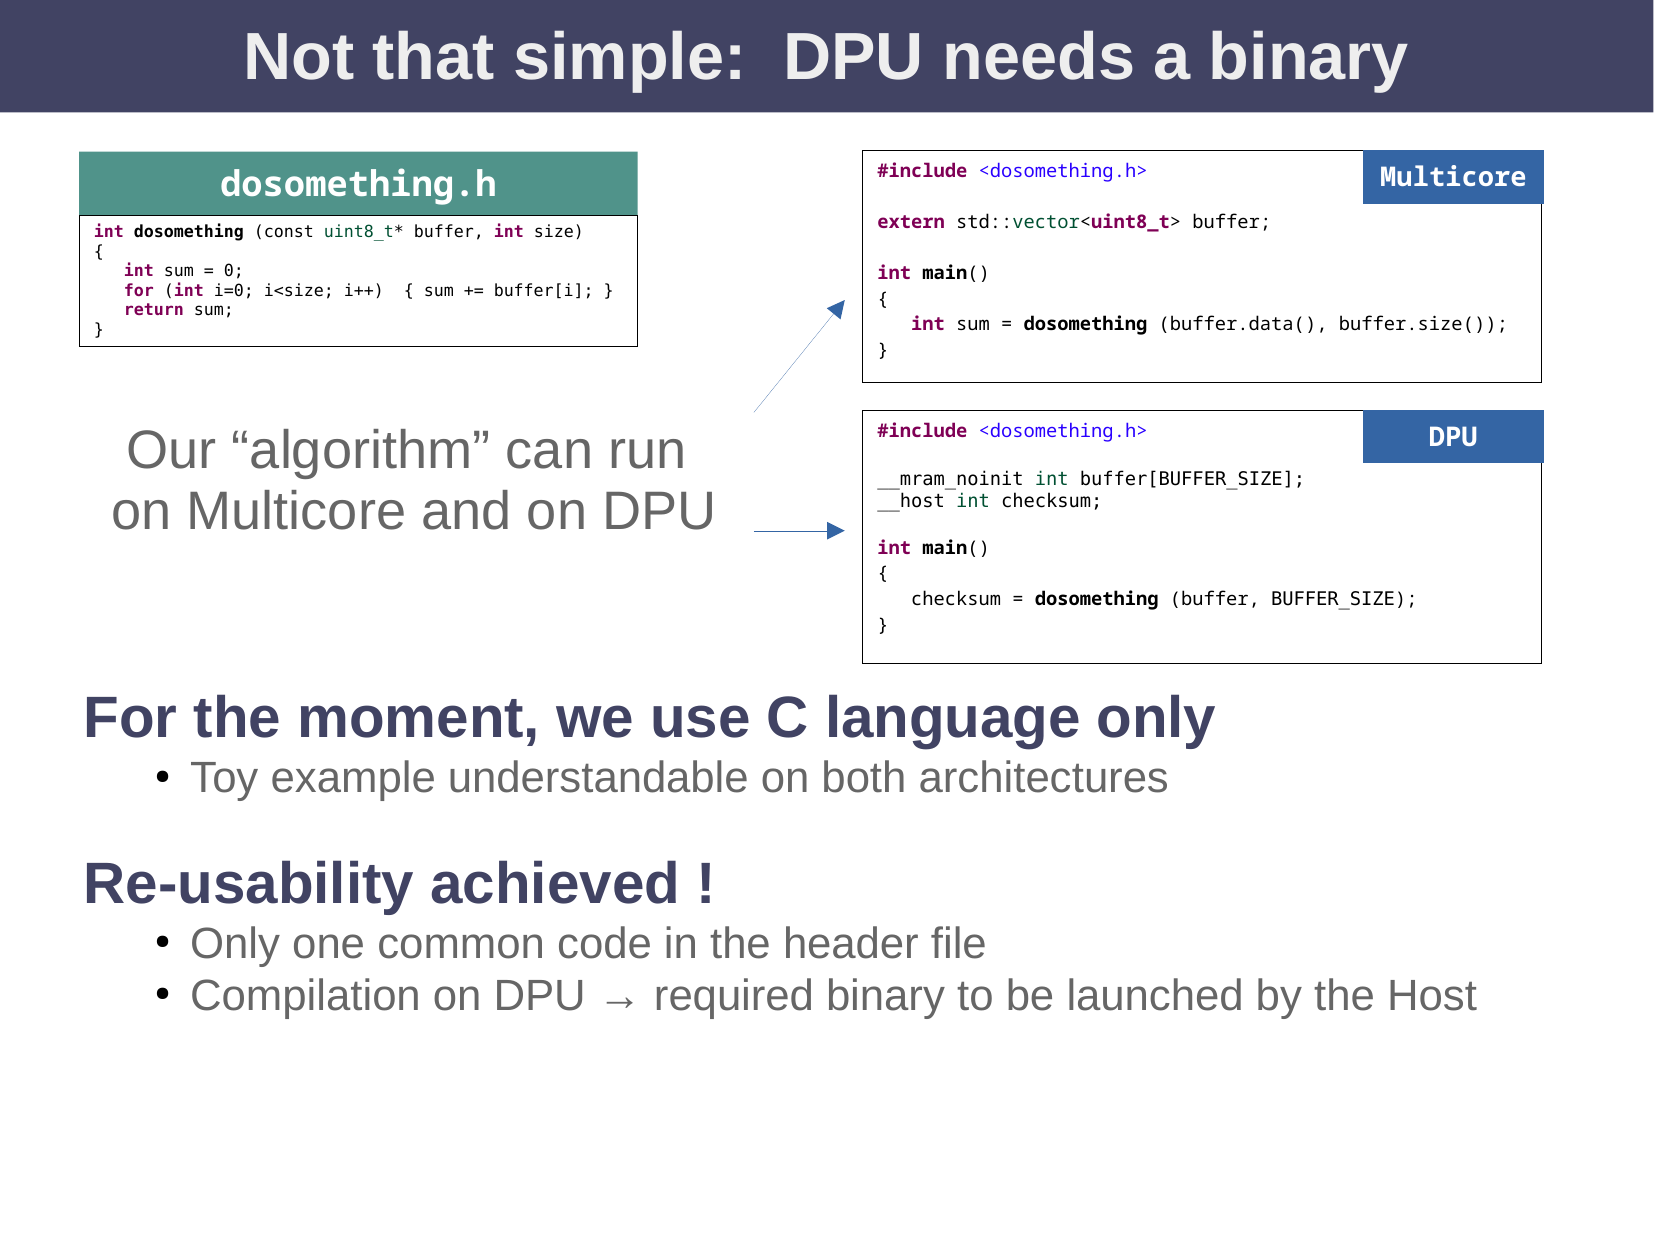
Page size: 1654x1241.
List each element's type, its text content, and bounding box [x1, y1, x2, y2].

text_box dosomething.h [79, 151, 638, 215]
text_box For the moment, we use C language only Toy example understandable on both architectures Re-usability achieved ! Only one common code in the header file Compilation on DPU → required binary to be launched by the Host [69, 677, 1613, 1176]
text_box #include <dosomething.h> __mram_noinit int buffer[BUFFER_SIZE]; __host int checksum; int main() { checksum = dosomething (buffer, BUFFER_SIZE); } [862, 410, 1542, 664]
text_box Not that simple: DPU needs a binary [0, 0, 1654, 113]
text_box int dosomething (const uint8_t* buffer, int size) { int sum = 0; for (int i=0; i<size; i++) { sum += buffer[i]; } return sum; } [79, 215, 638, 347]
text_box DPU [1363, 410, 1544, 463]
text_box Our “algorithm” can run on Multicore and on DPU [75, 412, 754, 563]
text_box #include <dosomething.h> extern std::vector<uint8_t> buffer; int main() { int sum = dosomething (buffer.data(), buffer.size()); } [862, 150, 1542, 383]
text_box Multicore [1363, 150, 1544, 204]
